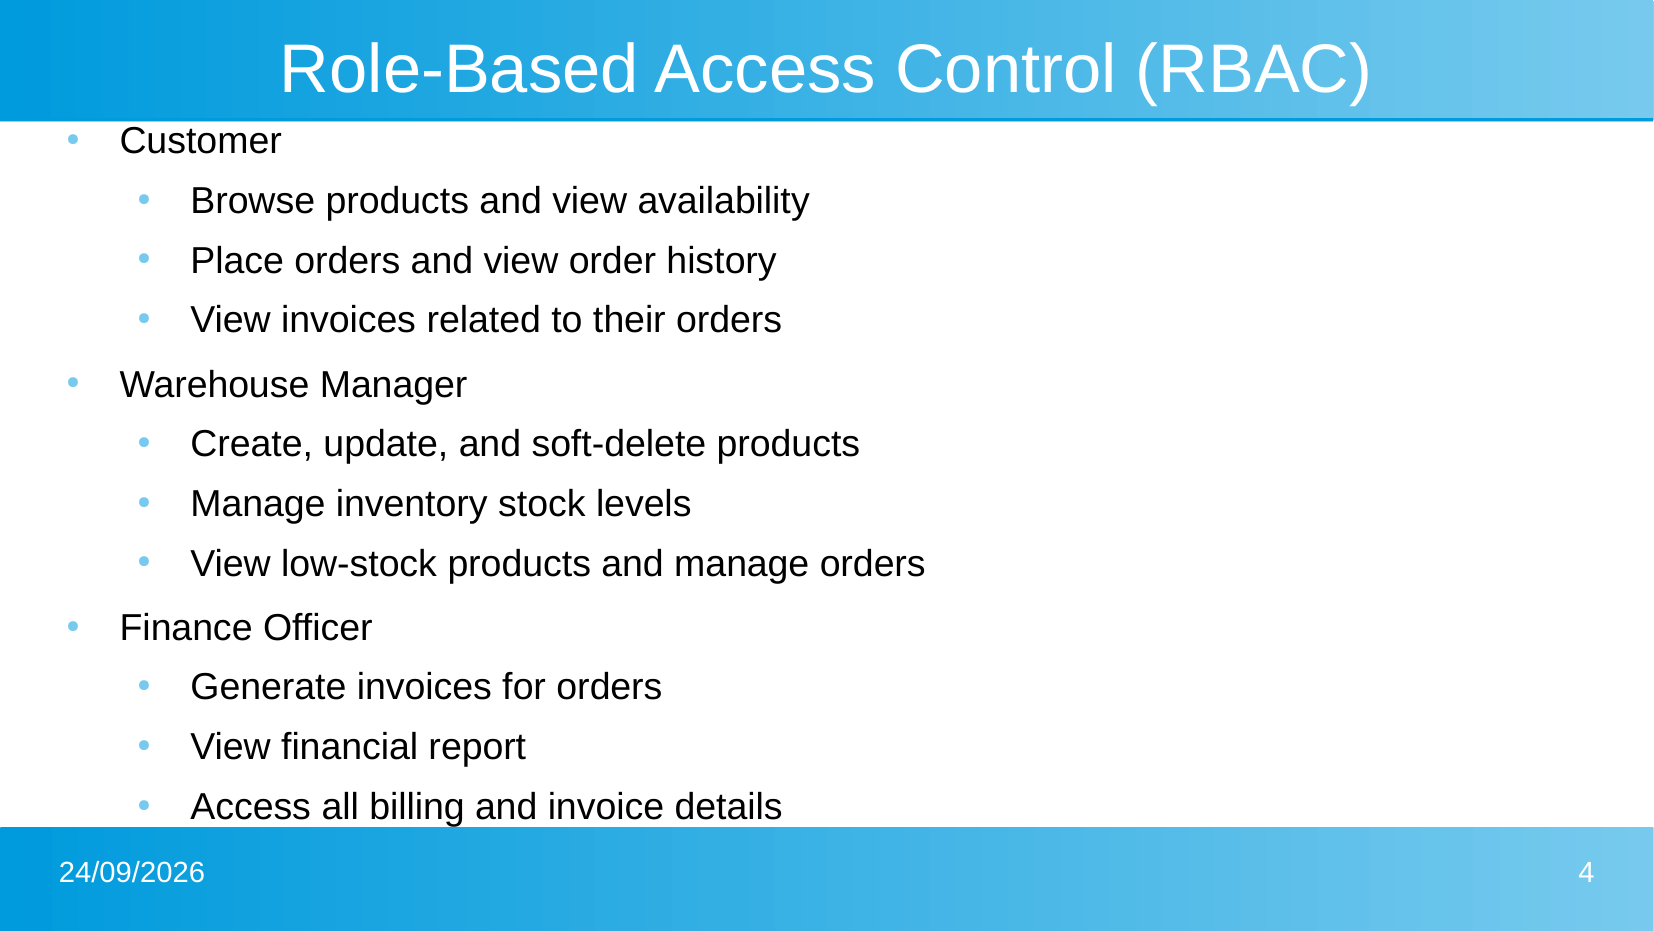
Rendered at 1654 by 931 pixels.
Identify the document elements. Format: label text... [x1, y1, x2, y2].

title Role-Based Access Control (RBAC) [59, 29, 1595, 108]
list Customer Browse products and view availability Place orders and view order history View invoices related to their orders Warehouse Manager Create, update, and soft-delete products Manage inventory stock levels View low-stock products and manage orders Finance Officer Generate invoices for orders View financial report Access all billing and invoice details [48, 119, 1585, 711]
